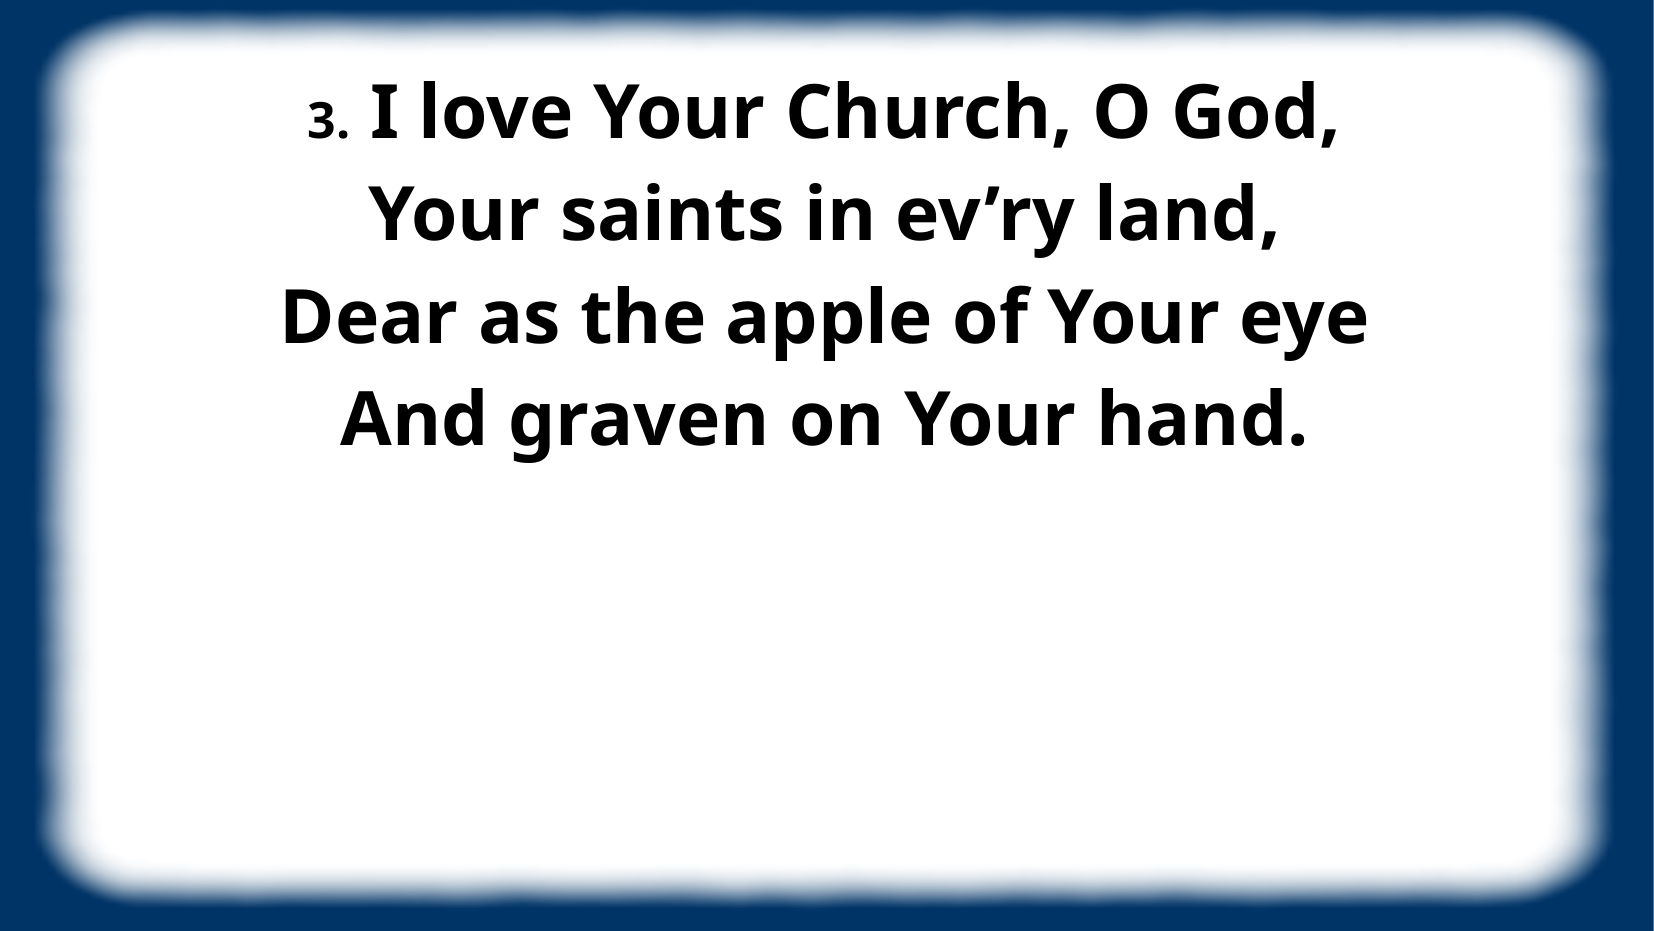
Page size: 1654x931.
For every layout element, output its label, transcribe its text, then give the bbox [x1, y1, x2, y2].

picture [0, 0, 1654, 931]
text_box 3. I love Your Church, O God, Your saints in ev’ry land, Dear as the apple of Your eye And graven on Your hand. [90, 50, 1561, 466]
